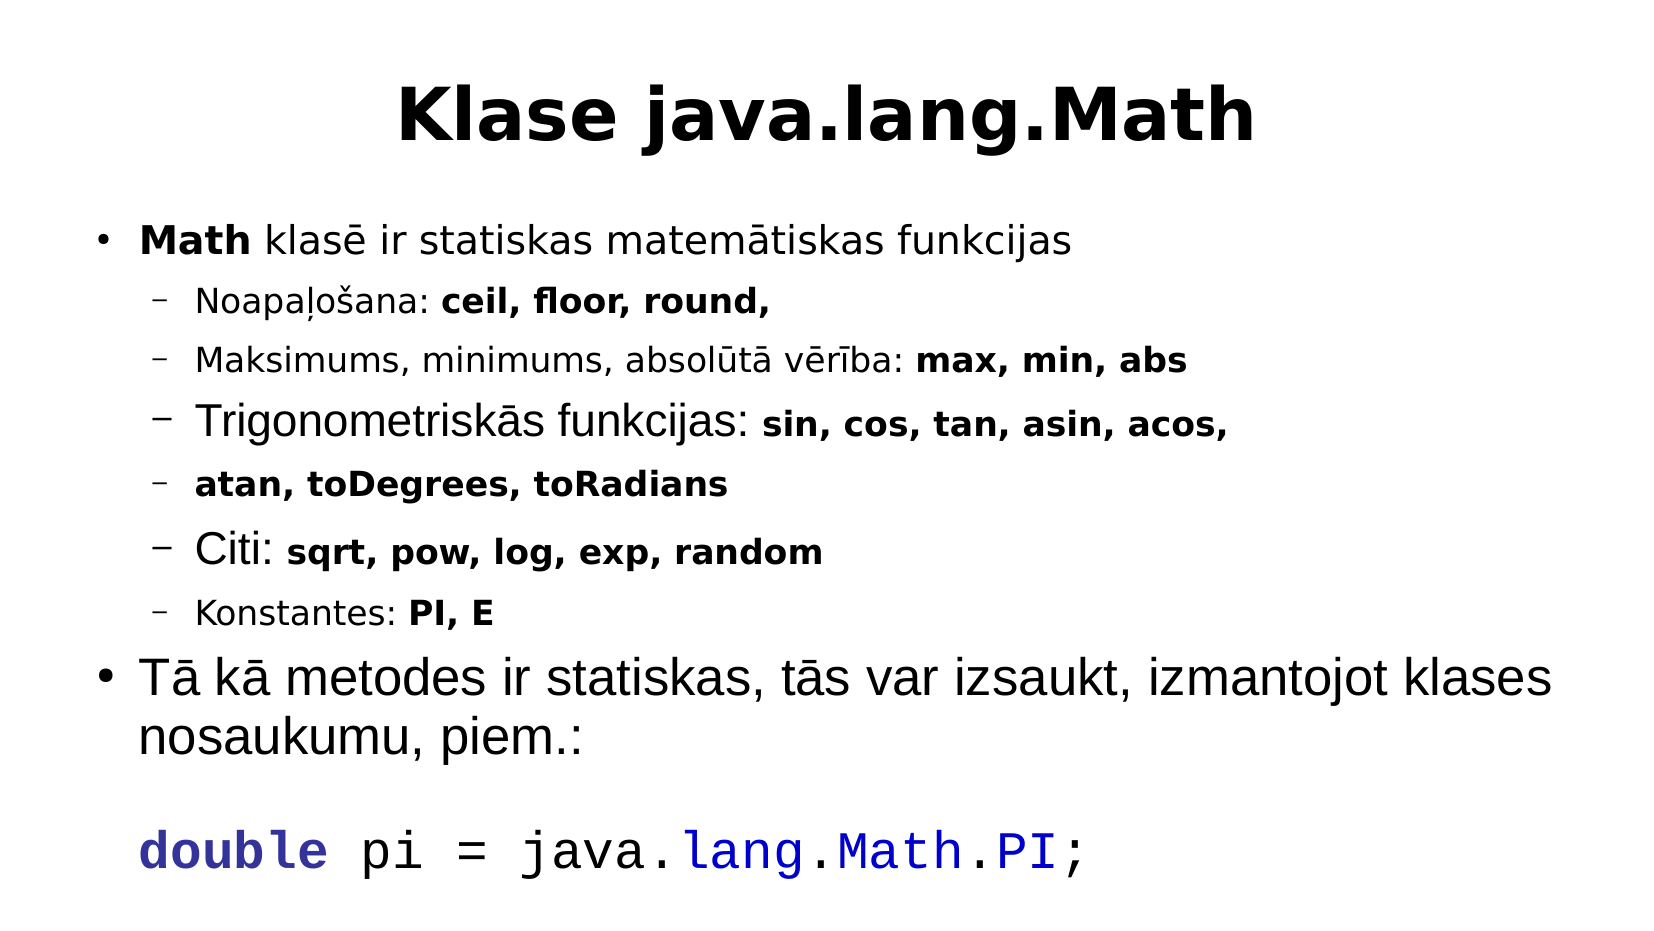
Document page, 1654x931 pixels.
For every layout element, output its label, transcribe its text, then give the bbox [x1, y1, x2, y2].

list Math klasē ir statiskas matemātiskas funkcijas Noapaļošana: ceil, floor, round, Maksimums, minimums, absolūtā vērība: max, min, abs Trigonometriskās funkcijas: sin, cos, tan, asin, acos, atan, toDegrees, toRadians Citi: sqrt, pow, log, exp, random Konstantes: PI, E Tā kā metodes ir statiskas, tās var izsaukt, izmantojot klases nosaukumu, piem.: double pi = java.lang.Math.PI; [82, 217, 1607, 886]
title Klase java.lang.Math [82, 37, 1571, 193]
